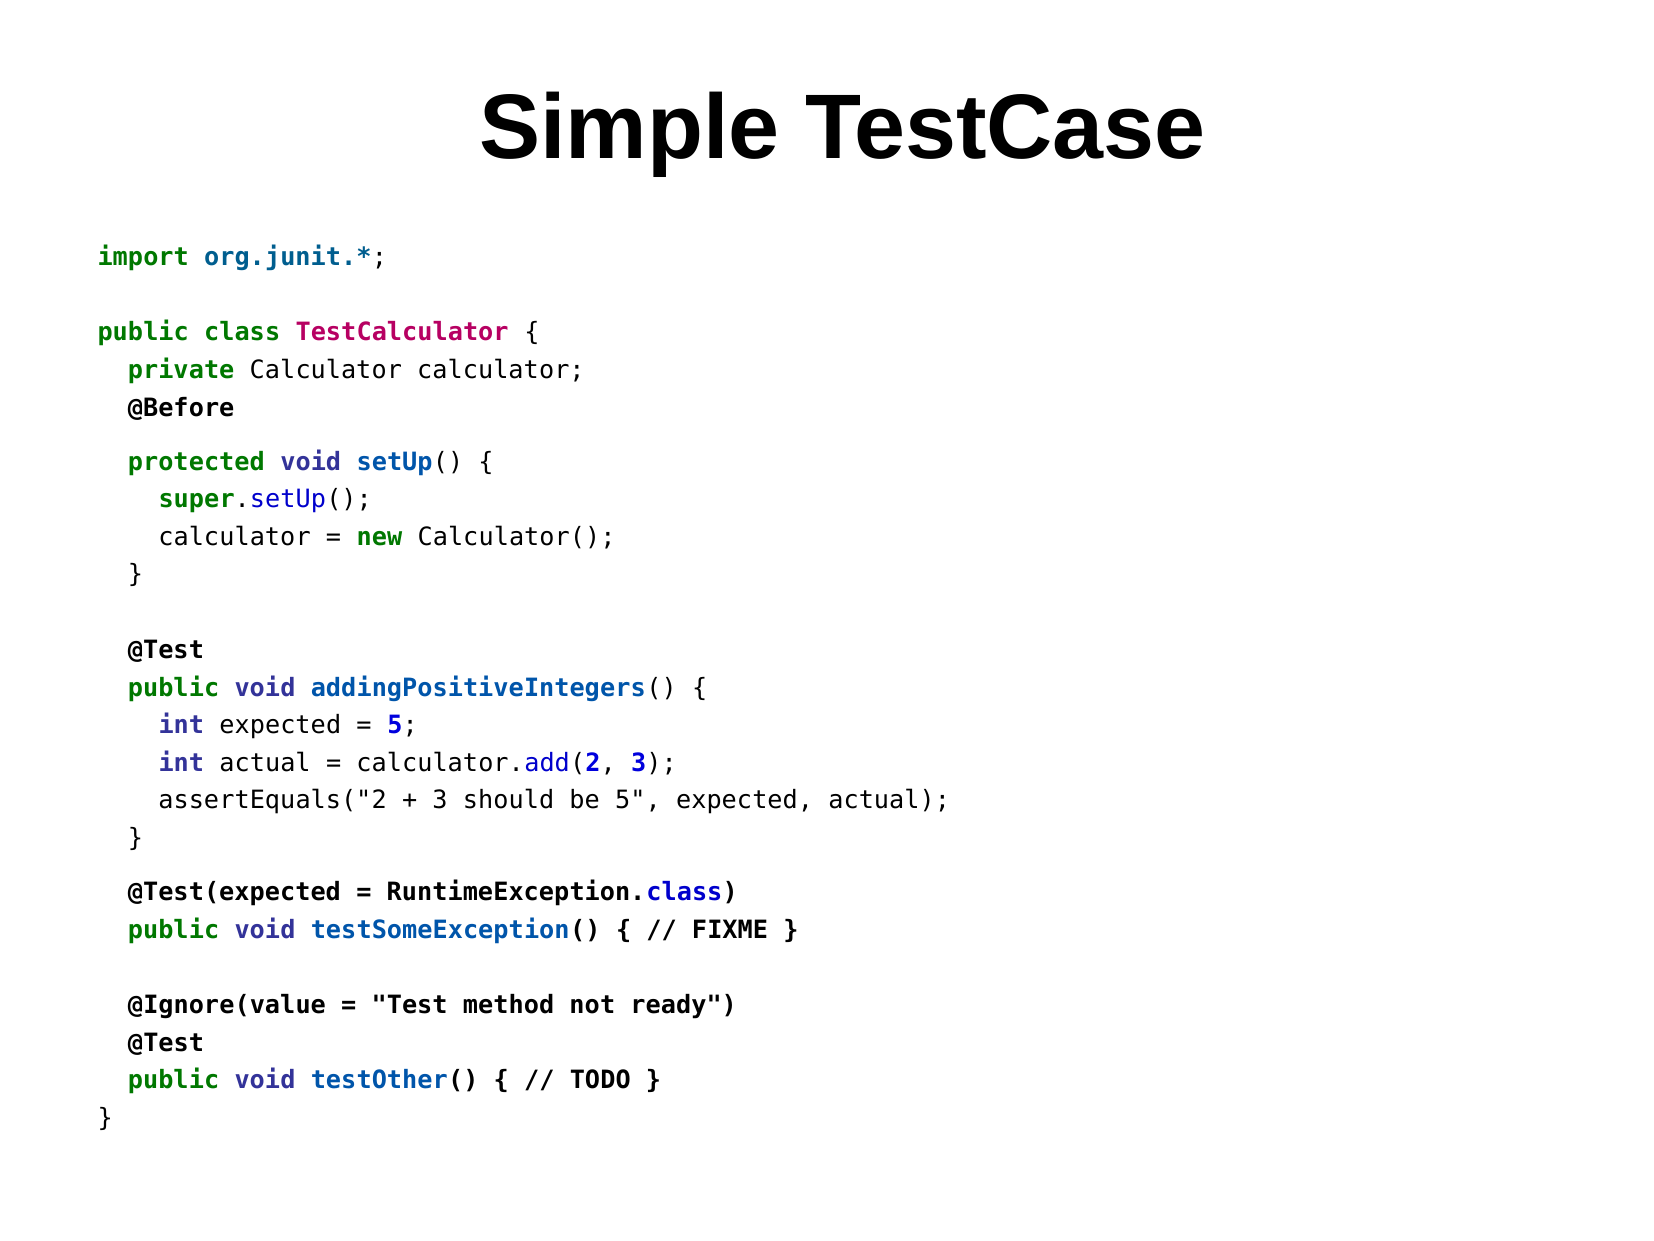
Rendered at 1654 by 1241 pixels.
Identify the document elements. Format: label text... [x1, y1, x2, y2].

title Simple TestCase [82, 49, 1571, 196]
list import org.junit.*; public class TestCalculator { private Calculator calculator; @Before protected void setUp() { super.setUp(); calculator = new Calculator(); } @Test public void addingPositiveIntegers() { int expected = 5; int actual = calculator.add(2, 3); assertEquals("2 + 3 should be 5", expected, actual); } @Test(expected = RuntimeException.class) public void testSomeException() { // FIXME } @Ignore(value = "Test method not ready") @Test public void testOther() { // TODO } } [82, 225, 1538, 1186]
